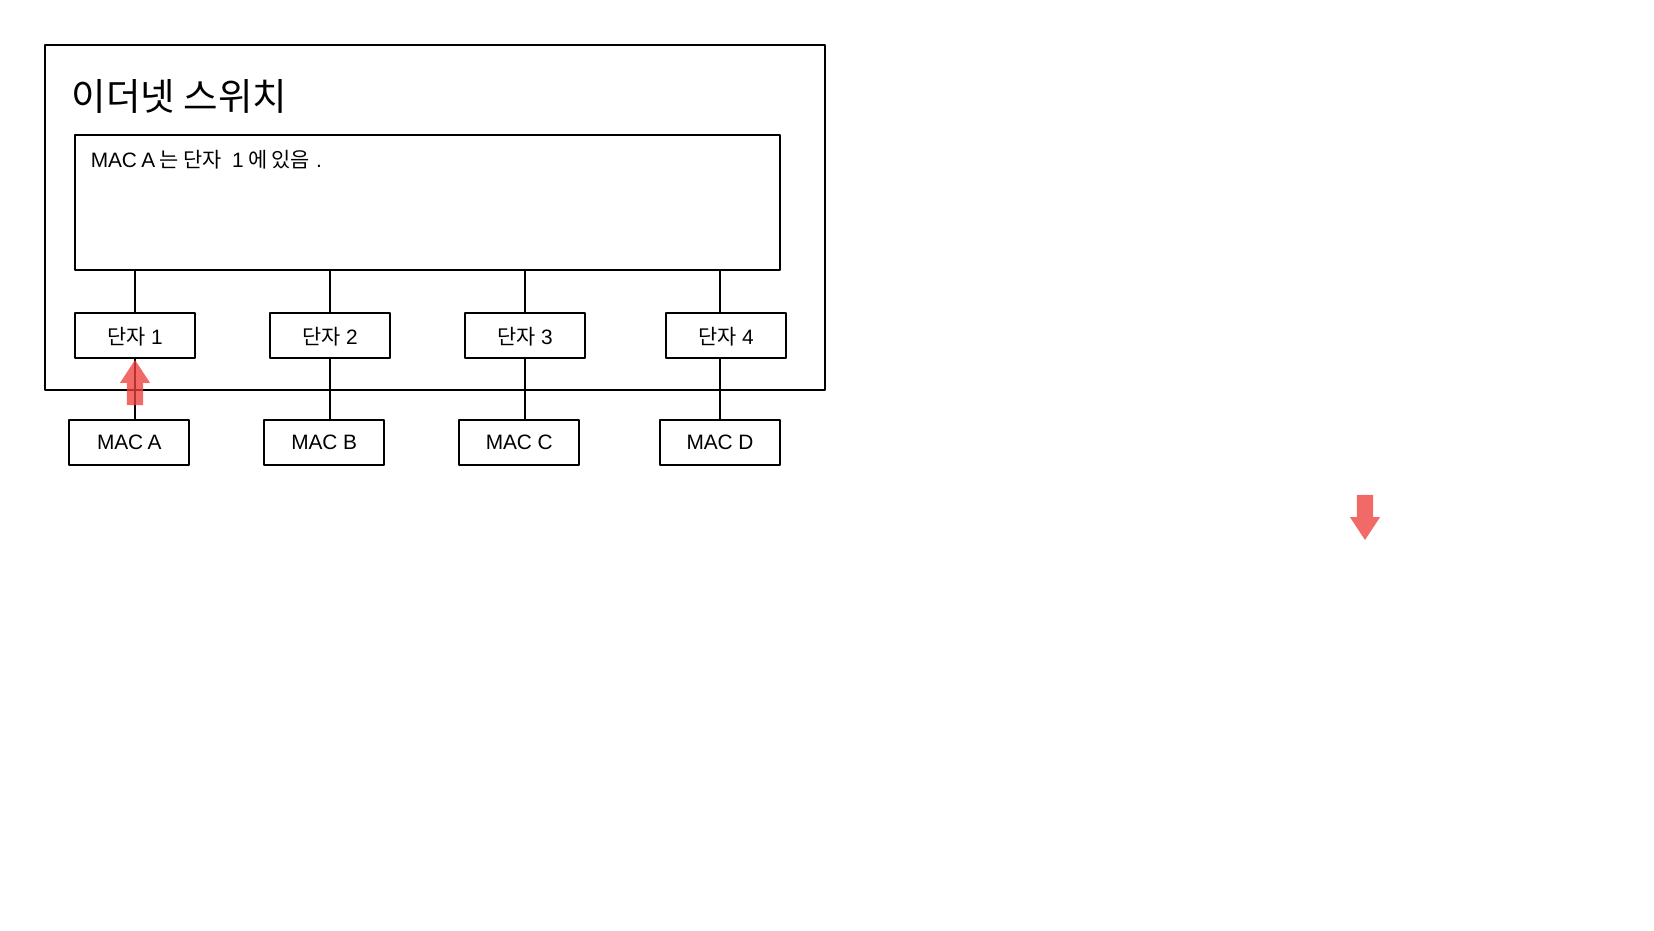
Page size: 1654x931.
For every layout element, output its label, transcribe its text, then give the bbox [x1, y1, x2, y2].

text_box 단자2 [270, 313, 391, 359]
text_box 단자4 [665, 313, 786, 359]
text_box 단자3 [465, 313, 586, 359]
text_box 이더넷 스위치 [56, 60, 346, 130]
text_box MAC A는 단자 1에 있음. [75, 135, 781, 271]
text_box MAC C [459, 420, 580, 466]
text_box [1350, 494, 1381, 541]
text_box [120, 360, 151, 406]
text_box 단자1 [75, 313, 196, 359]
text_box MAC B [264, 420, 385, 466]
text_box MAC D [660, 420, 781, 466]
text_box MAC A [69, 420, 190, 466]
